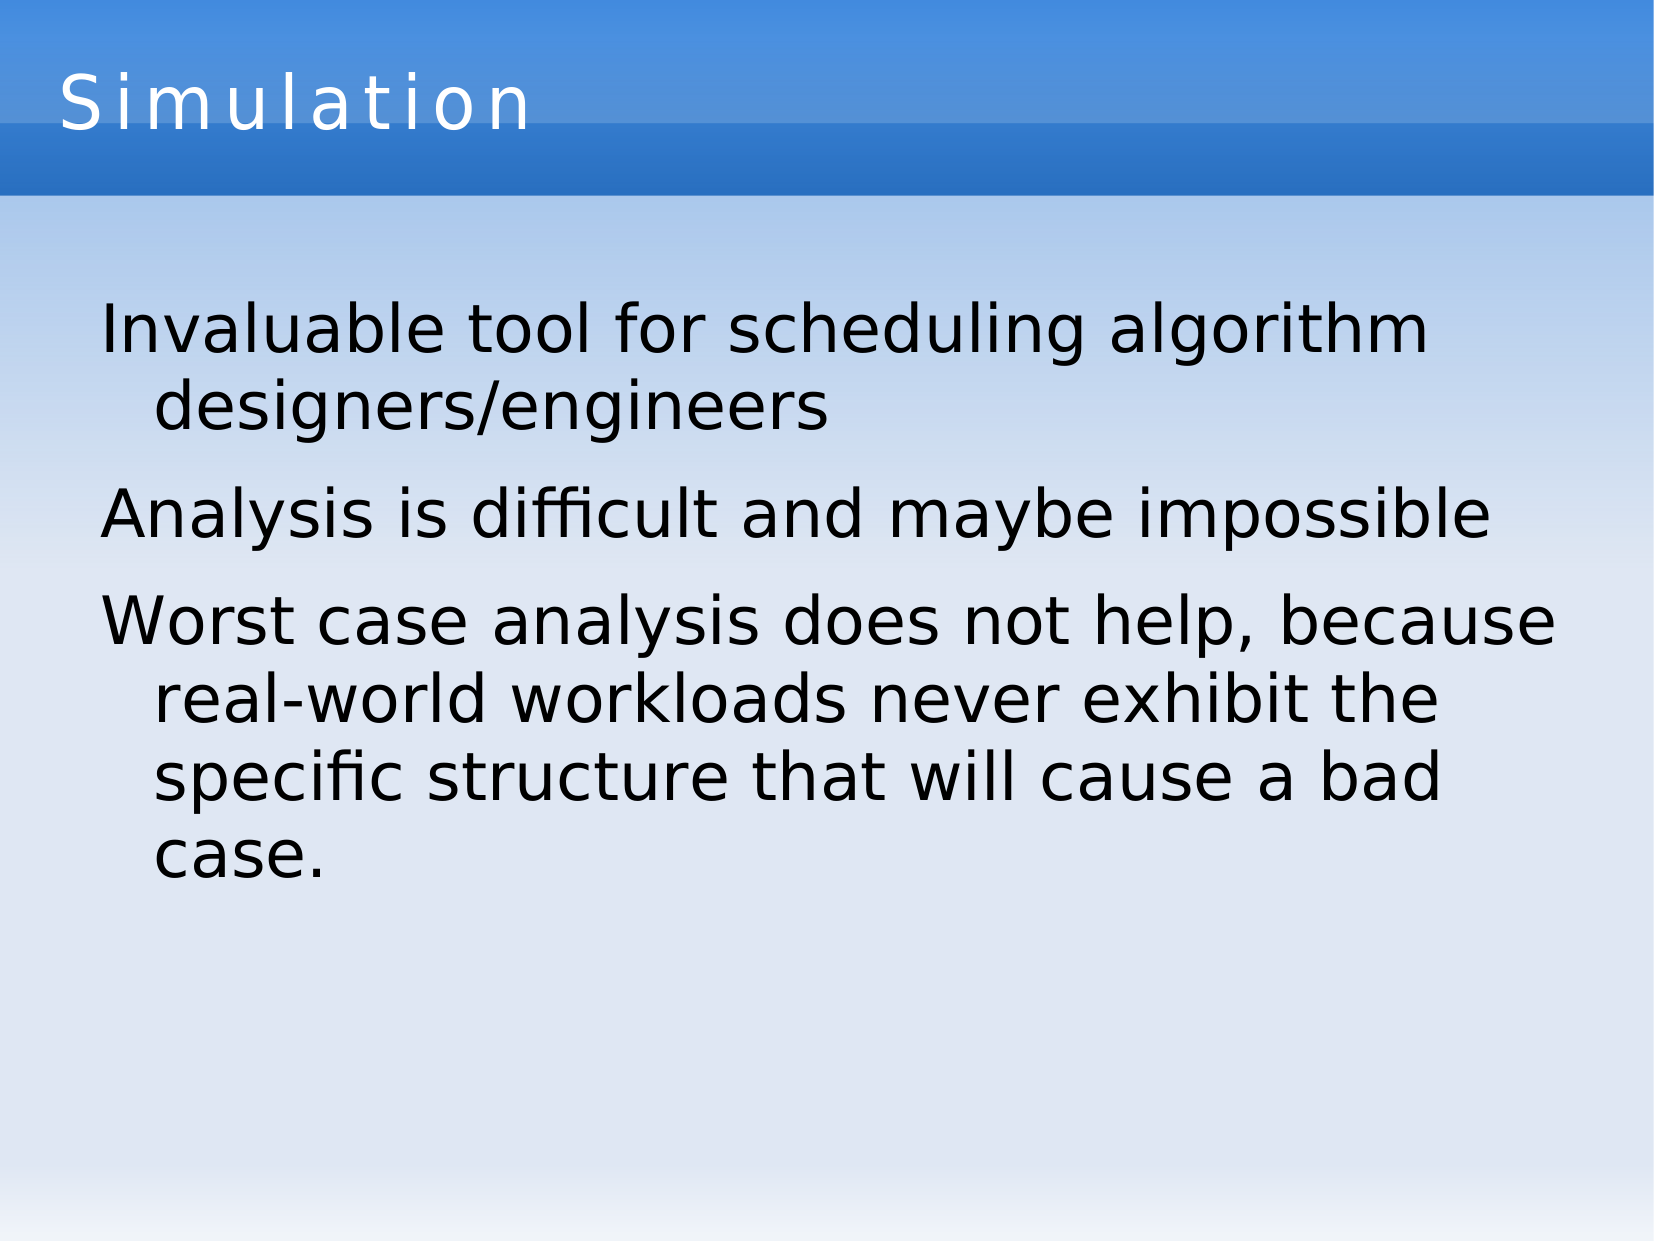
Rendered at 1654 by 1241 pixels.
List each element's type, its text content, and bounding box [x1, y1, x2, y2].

picture [0, 0, 1654, 1241]
title Simulation [59, 29, 1270, 178]
list Invaluable tool for scheduling algorithm designers/engineers Analysis is difficult and maybe impossible Worst case analysis does not help, because real-world workloads never exhibit the specific structure that will cause a bad case. [82, 290, 1571, 1094]
